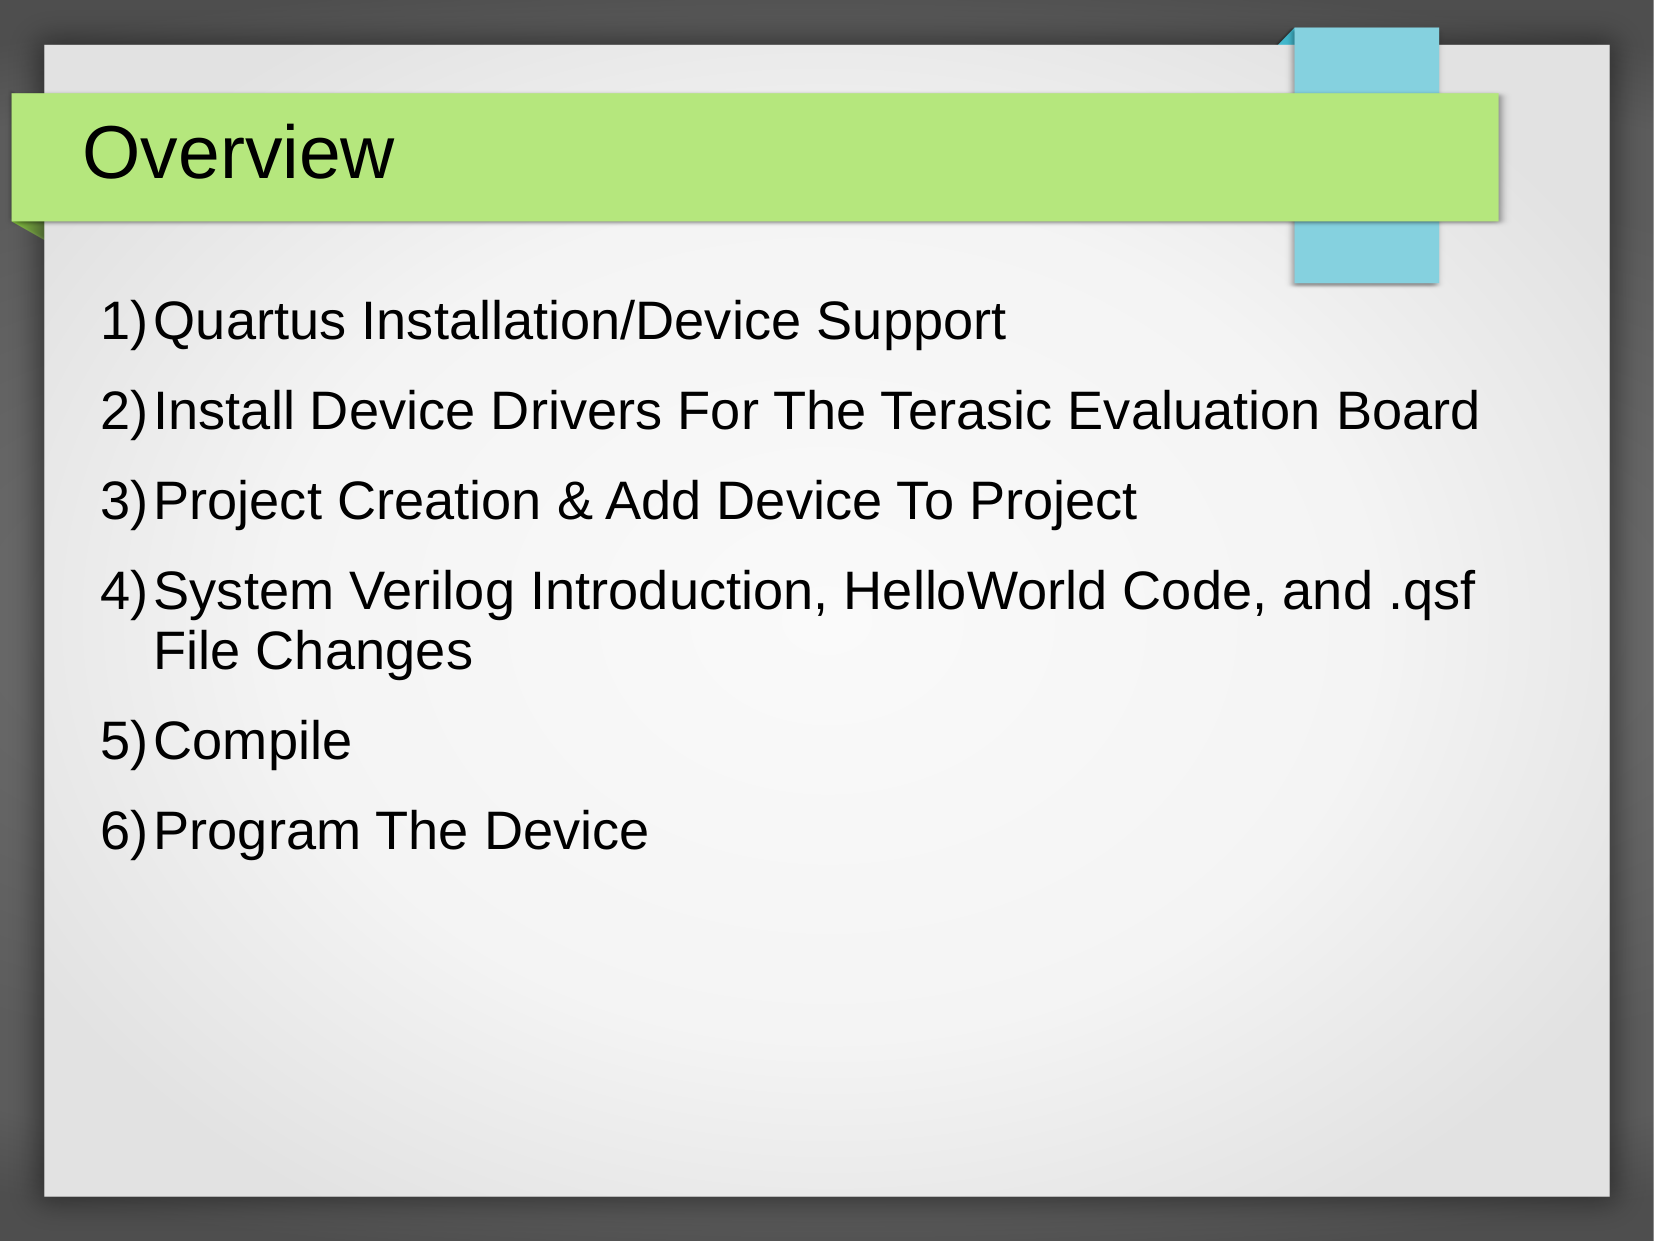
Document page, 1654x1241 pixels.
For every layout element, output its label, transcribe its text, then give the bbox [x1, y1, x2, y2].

picture [0, 0, 1654, 1241]
list Quartus Installation/Device Support Install Device Drivers For The Terasic Evaluation Board Project Creation & Add Device To Project System Verilog Introduction, HelloWorld Code, and .qsf File Changes Compile Program The Device [82, 290, 1571, 1010]
title Overview [82, 49, 1571, 257]
